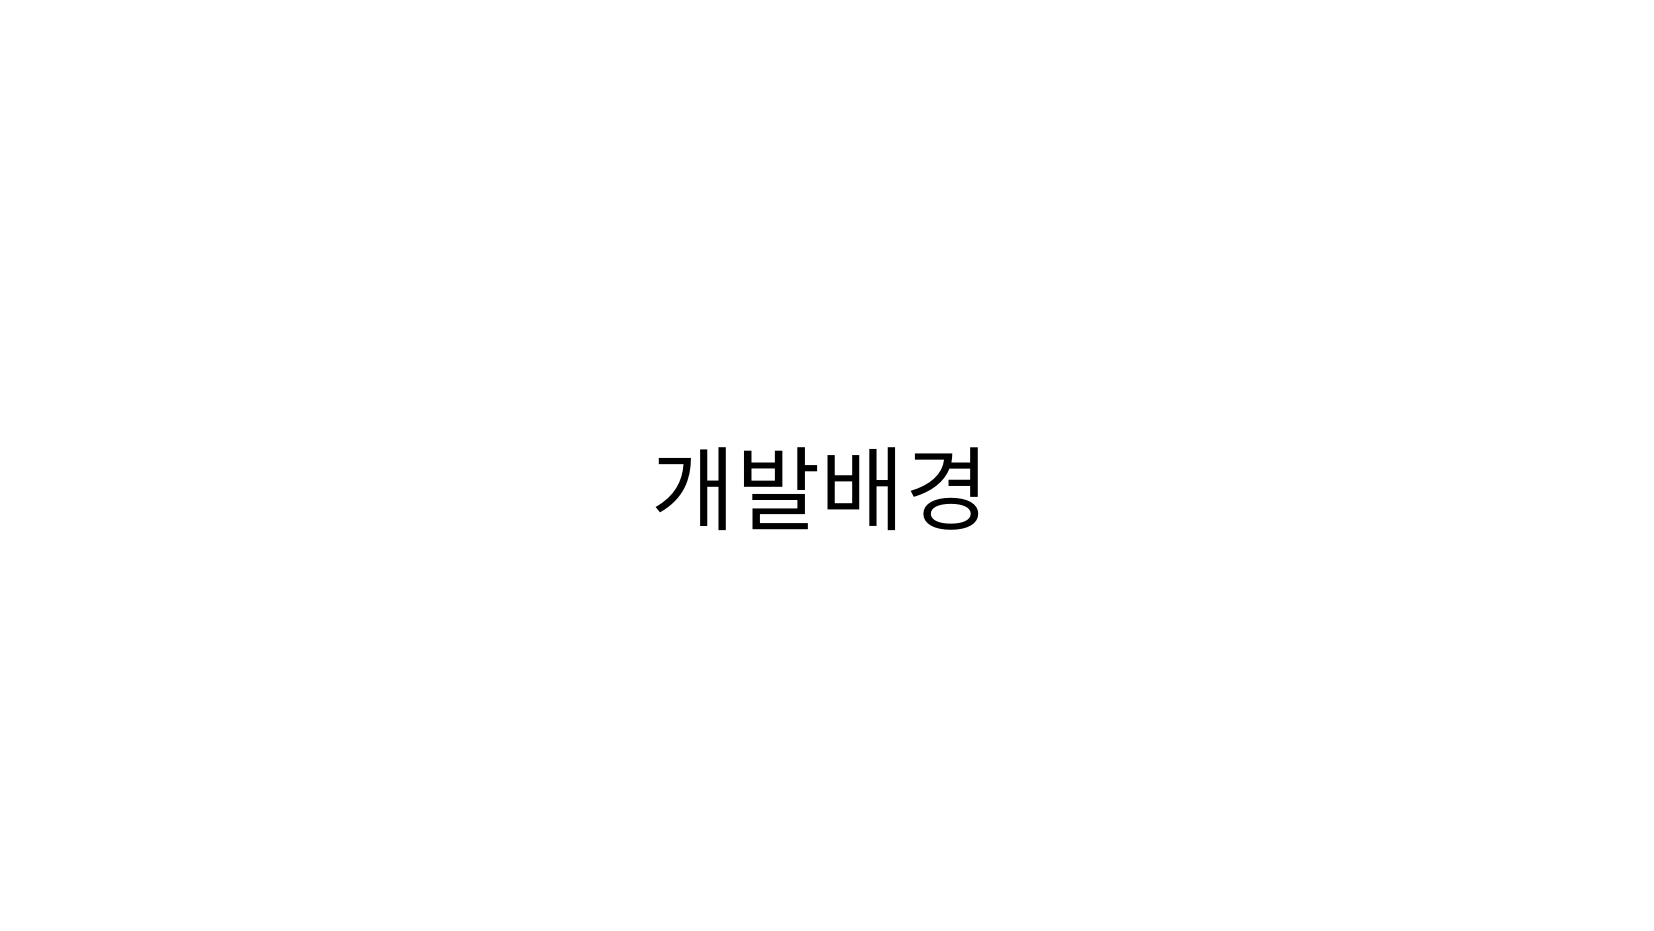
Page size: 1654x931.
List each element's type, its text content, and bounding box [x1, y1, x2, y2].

title 개발배경 [76, 405, 1565, 562]
